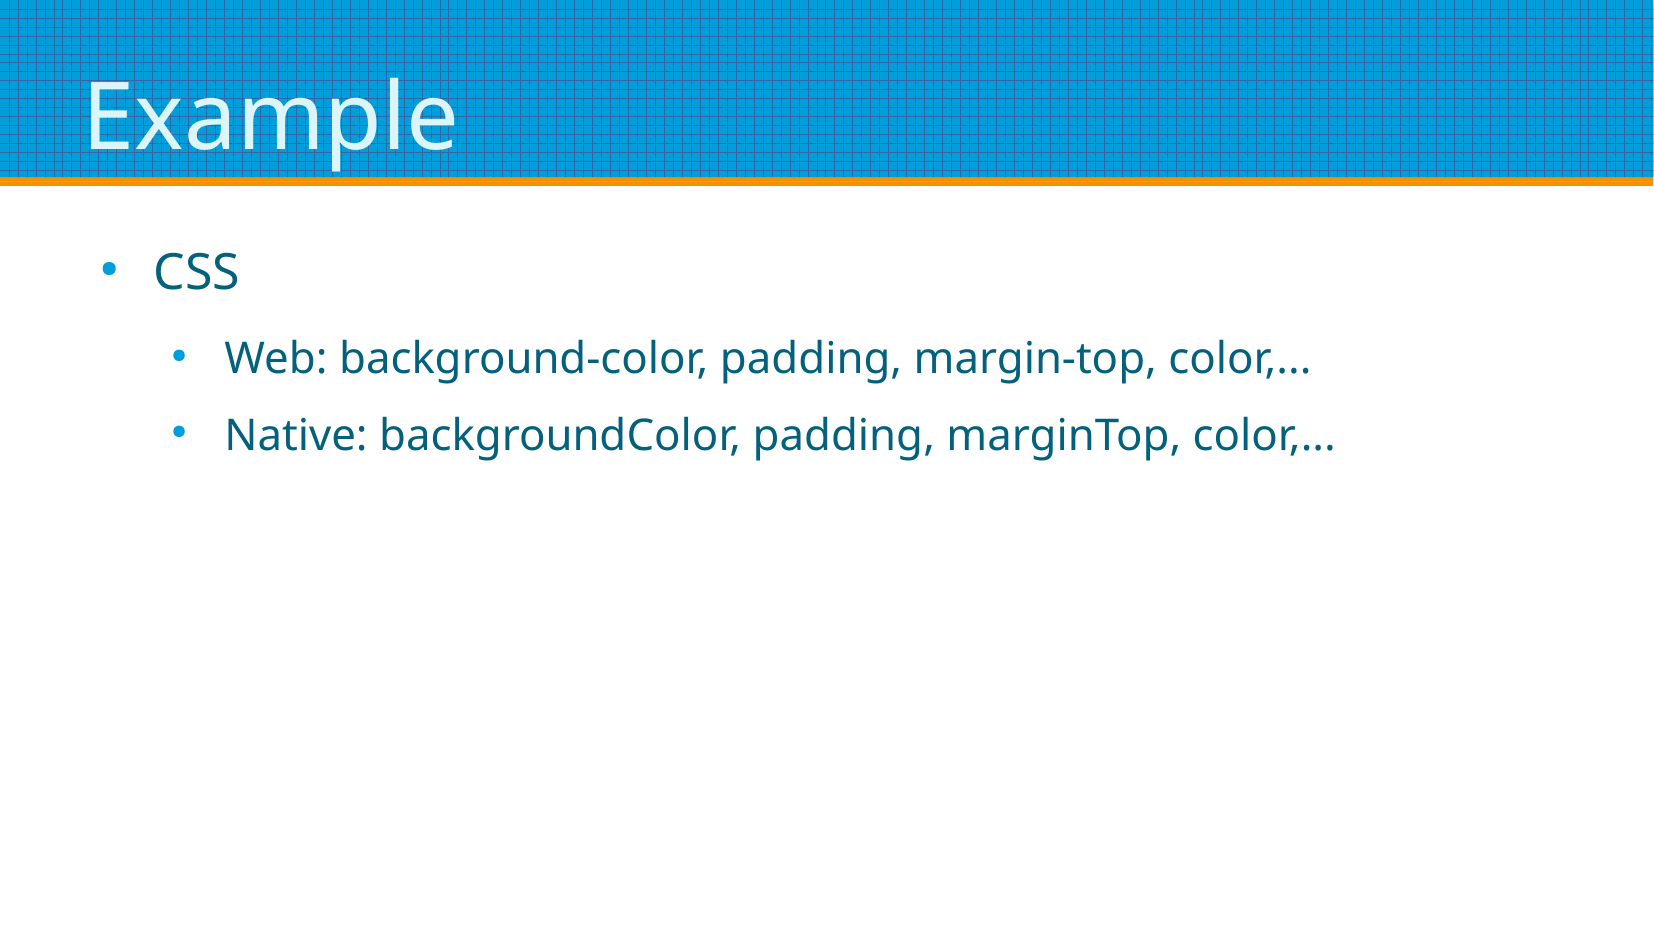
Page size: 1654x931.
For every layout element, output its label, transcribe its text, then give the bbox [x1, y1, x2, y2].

list CSS Web: background-color, padding, margin-top, color,... Native: backgroundColor, padding, marginTop, color,... [82, 236, 1571, 813]
title Example [82, 14, 1571, 178]
